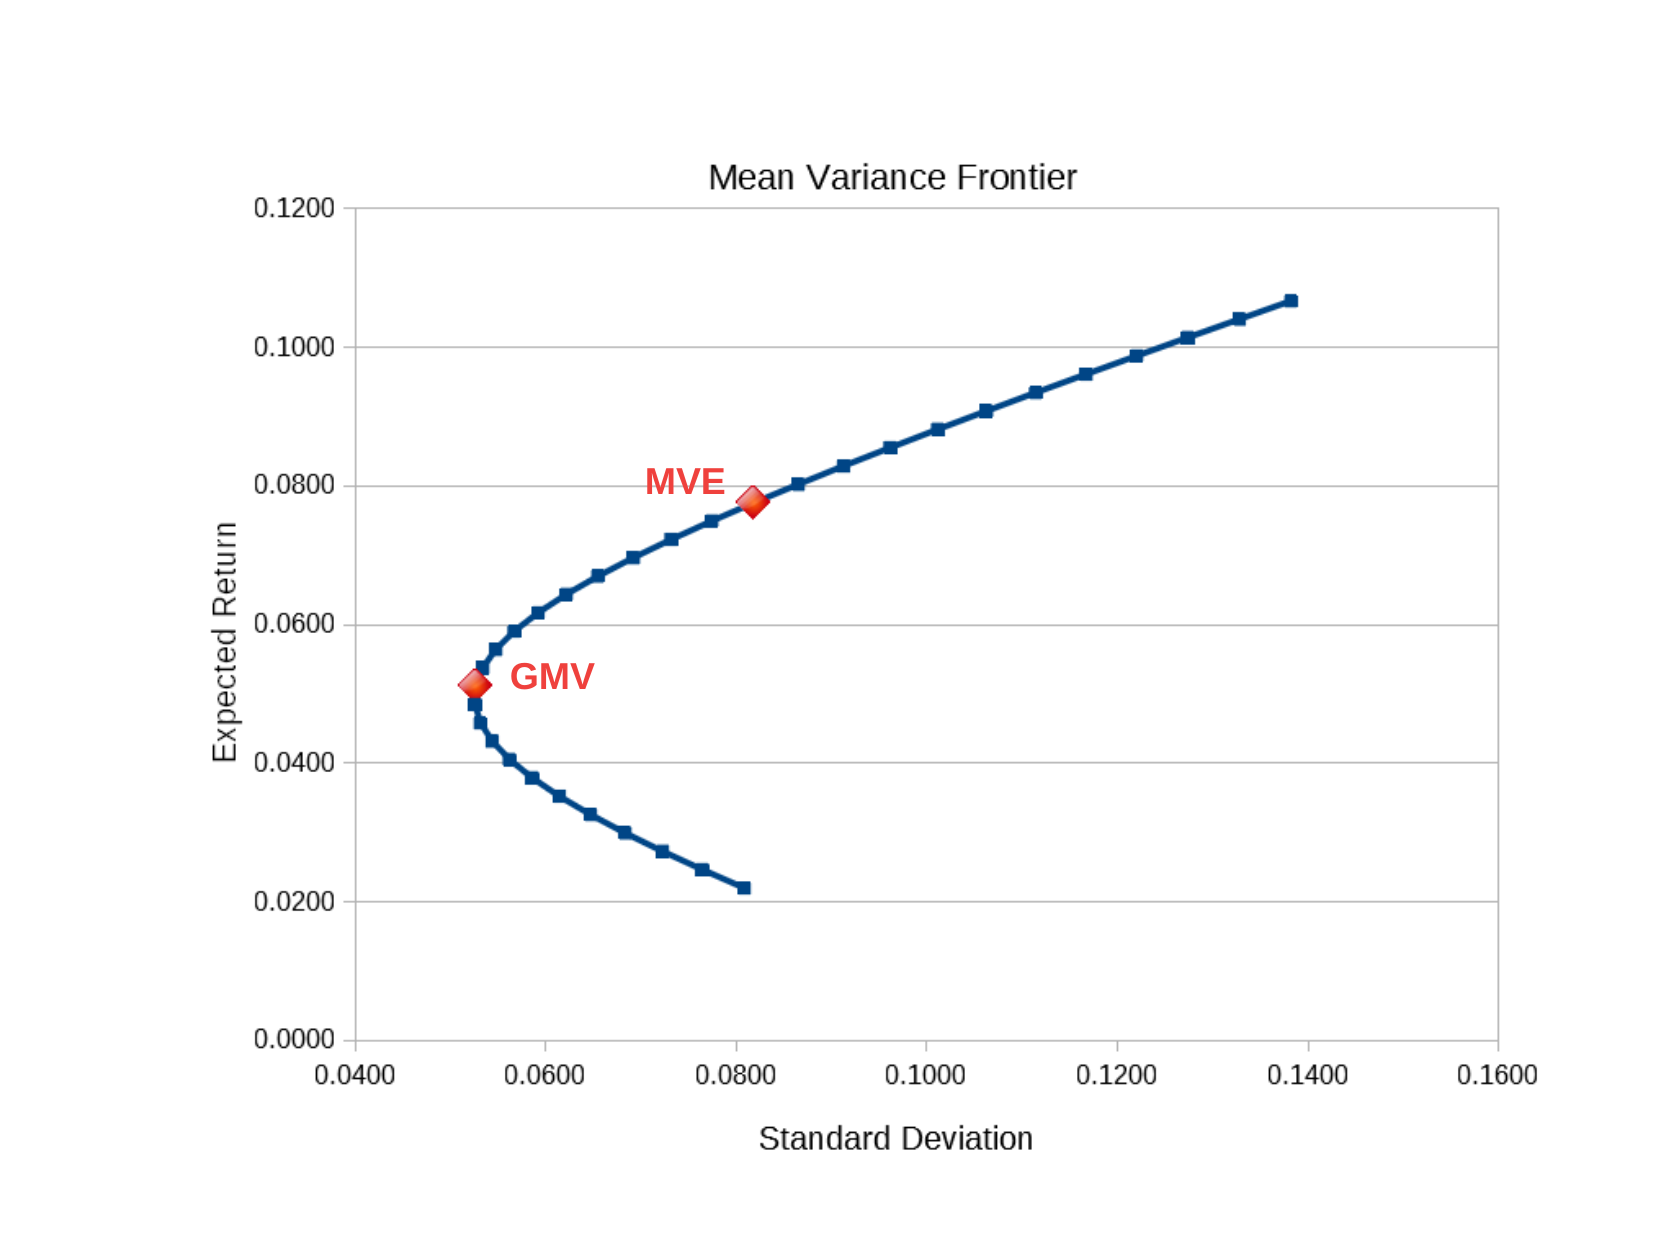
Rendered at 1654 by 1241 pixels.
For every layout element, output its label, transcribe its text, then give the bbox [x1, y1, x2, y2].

text_box MVE [630, 453, 781, 511]
picture [195, 134, 1591, 1181]
text_box GMV [495, 648, 646, 706]
